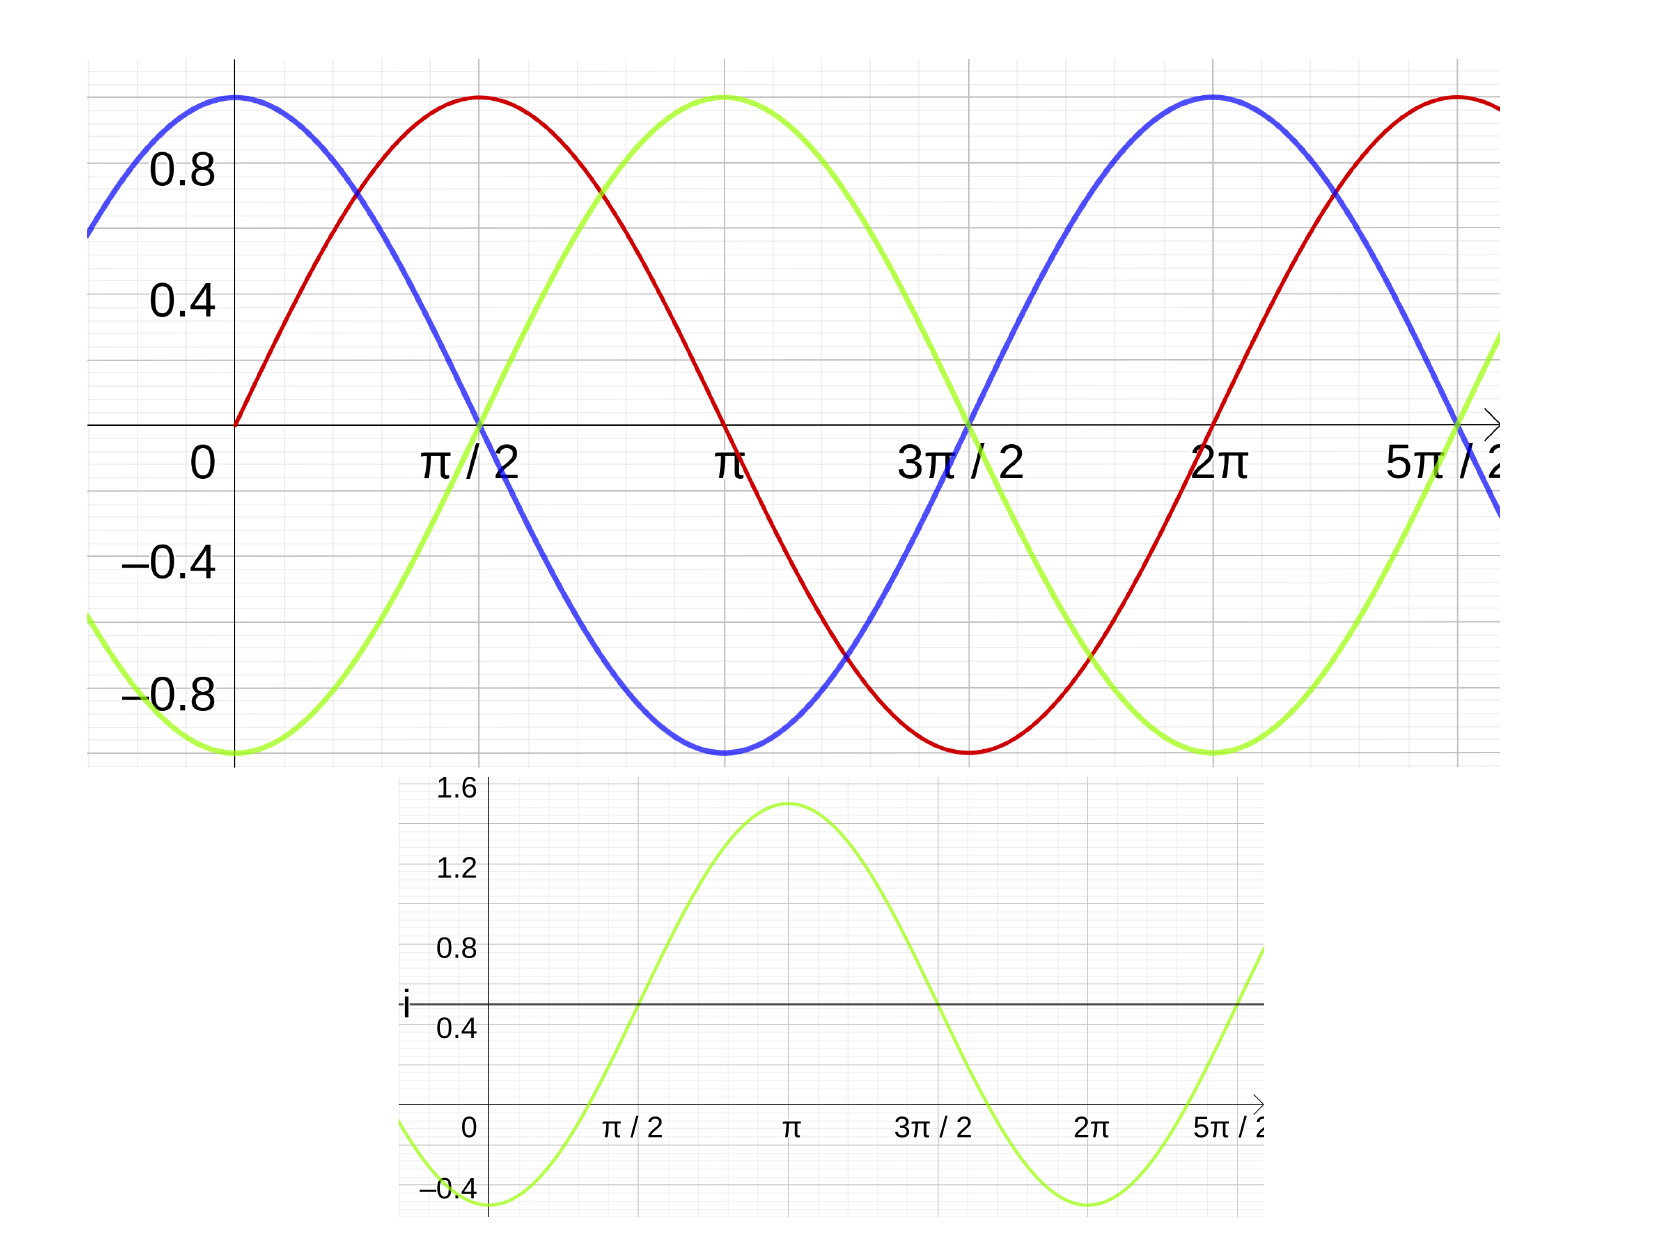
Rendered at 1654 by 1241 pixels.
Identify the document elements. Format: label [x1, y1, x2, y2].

picture [86, 58, 1501, 768]
picture [398, 777, 1264, 1217]
